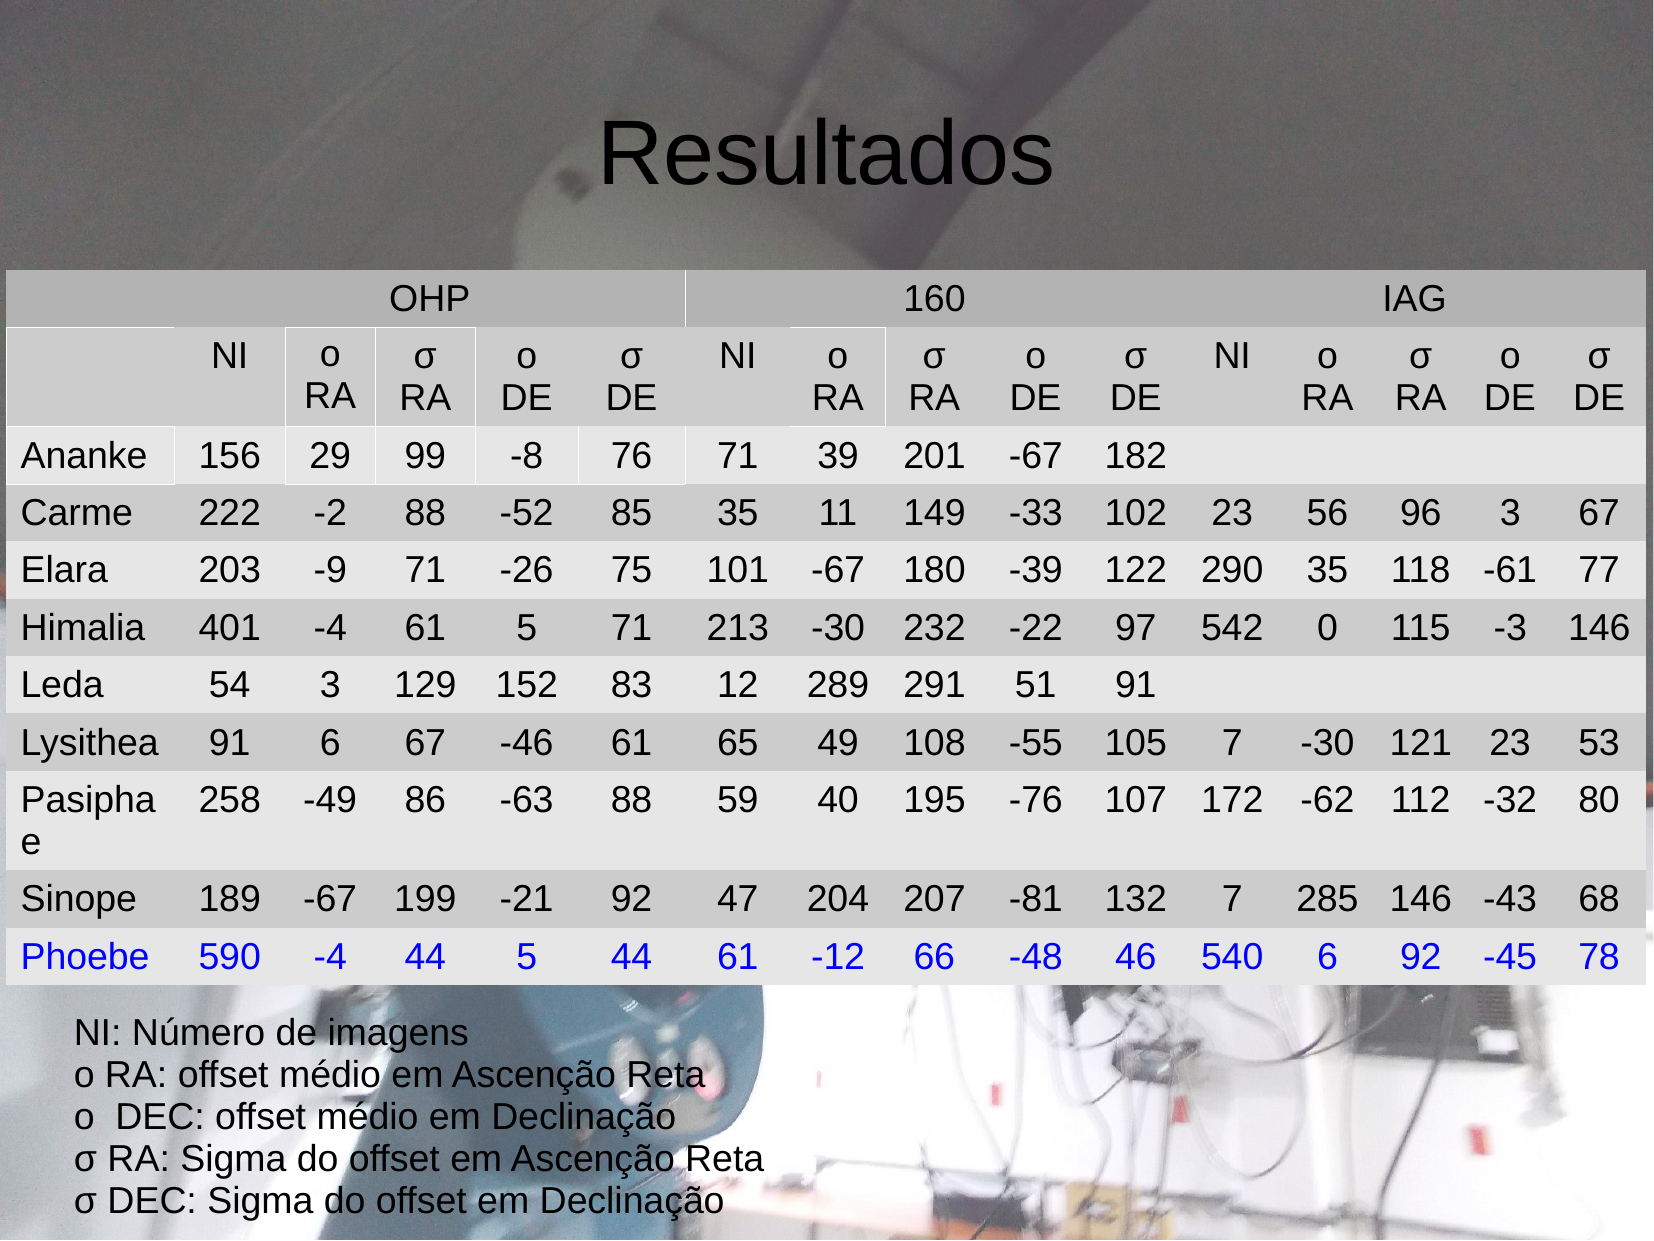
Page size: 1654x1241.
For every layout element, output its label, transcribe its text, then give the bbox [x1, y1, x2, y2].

table_cell σ DE [1088, 327, 1183, 426]
table_cell -26 [475, 541, 578, 599]
table_cell 112 [1374, 771, 1468, 870]
table_cell 401 [174, 599, 285, 656]
table_cell 91 [1088, 656, 1183, 713]
table_cell 35 [1281, 541, 1374, 599]
table_cell 204 [790, 870, 886, 928]
text_box NI: Número de imagens o RA: offset médio em Ascenção Reta o DEC: offset médio em Declinação σ RA: Sigma do offset em Ascenção Reta σ DEC: Sigma do offset em Declinação [59, 1003, 827, 1229]
table_cell 115 [1374, 599, 1468, 656]
table_cell 182 [1088, 426, 1183, 484]
table_cell 207 [886, 870, 983, 928]
table_cell 96 [1374, 484, 1468, 541]
table_cell -12 [790, 928, 886, 985]
table_cell 172 [1183, 771, 1281, 870]
table_cell σ DE [578, 327, 685, 426]
table_header IAG [1183, 270, 1646, 327]
table_cell -81 [983, 870, 1088, 928]
table_cell 61 [578, 713, 685, 771]
table_cell 47 [685, 870, 790, 928]
table_cell Sinope [6, 870, 174, 928]
table_cell 180 [886, 541, 983, 599]
table_cell 29 [286, 427, 375, 484]
table_cell NI [174, 327, 285, 426]
table_cell [1374, 656, 1468, 713]
table_cell 91 [174, 713, 285, 771]
table_cell -33 [983, 484, 1088, 541]
table_cell Pasiphae [6, 771, 174, 870]
table_cell 7 [1183, 713, 1281, 771]
table_cell NI [1183, 327, 1281, 426]
table_cell 83 [578, 656, 685, 713]
table_cell 195 [886, 771, 983, 870]
table_cell 65 [685, 713, 790, 771]
table_cell σ RA [886, 327, 983, 426]
table_cell 92 [578, 870, 685, 928]
table_cell 213 [685, 599, 790, 656]
table_cell 97 [1088, 599, 1183, 656]
table_cell Phoebe [6, 928, 174, 985]
table_cell 7 [1183, 870, 1281, 928]
table_cell 107 [1088, 771, 1183, 870]
table_cell -52 [475, 485, 578, 541]
table_cell 67 [1553, 484, 1646, 541]
table_cell -45 [1468, 928, 1553, 985]
table_cell [1468, 656, 1553, 713]
table_cell 49 [790, 713, 886, 771]
table_cell 3 [1468, 484, 1553, 541]
table_cell -9 [285, 541, 375, 599]
table_cell 542 [1183, 599, 1281, 656]
table_cell 101 [685, 541, 790, 599]
table_cell [1183, 656, 1281, 713]
table_header 160 [686, 270, 1183, 327]
table_cell -76 [983, 771, 1088, 870]
table_cell Carme [6, 485, 174, 541]
table_cell 291 [886, 656, 983, 713]
table_cell -67 [790, 541, 886, 599]
table_cell 53 [1553, 713, 1646, 771]
table_cell 92 [1374, 928, 1468, 985]
table_cell -67 [285, 870, 375, 928]
table_cell -22 [983, 599, 1088, 656]
table_cell Himalia [6, 599, 174, 656]
table_cell 152 [475, 656, 578, 713]
table_cell 222 [174, 484, 285, 541]
table_cell 44 [375, 928, 475, 985]
table_cell Elara [6, 541, 174, 599]
table_cell 71 [578, 599, 685, 656]
table_cell 59 [685, 771, 790, 870]
table_cell -8 [476, 426, 578, 484]
table_cell 540 [1183, 928, 1281, 985]
table_cell σ RA [1374, 327, 1468, 426]
table_cell 56 [1281, 484, 1374, 541]
table_cell o DE [983, 327, 1088, 426]
table_cell 285 [1281, 870, 1374, 928]
table_cell 590 [174, 928, 285, 985]
table_cell 39 [790, 427, 886, 484]
table_cell 61 [375, 599, 475, 656]
table_cell -49 [285, 771, 375, 870]
table_cell 11 [790, 484, 886, 541]
table_cell o DE [476, 327, 578, 426]
table_cell -39 [983, 541, 1088, 599]
table_cell o RA [1281, 327, 1374, 426]
table_cell 5 [475, 599, 578, 656]
table_cell 203 [174, 541, 285, 599]
table_cell σ DE [1553, 327, 1646, 426]
table_cell σ RA [376, 328, 475, 426]
table_cell -4 [285, 928, 375, 985]
table_cell o RA [286, 328, 375, 426]
table_cell 12 [685, 656, 790, 713]
table_cell -3 [1468, 599, 1553, 656]
title Resultados [82, 49, 1571, 257]
table_cell 46 [1088, 928, 1183, 985]
table_cell -30 [790, 599, 886, 656]
table_header [6, 270, 174, 327]
table_cell [7, 328, 174, 426]
table_cell 132 [1088, 870, 1183, 928]
table_cell 51 [983, 656, 1088, 713]
table_cell [1553, 426, 1646, 484]
table_cell Ananke [7, 427, 174, 484]
table_cell -2 [285, 485, 375, 541]
table_cell 6 [1281, 928, 1374, 985]
table_cell [1281, 426, 1374, 484]
table_cell 108 [886, 713, 983, 771]
picture [0, 0, 1654, 1240]
table_cell 99 [376, 427, 475, 484]
table_cell [1281, 656, 1374, 713]
table_cell 199 [375, 870, 475, 928]
table_cell 61 [685, 928, 790, 985]
table_cell -21 [475, 870, 578, 928]
table_cell 23 [1183, 484, 1281, 541]
table_cell -4 [285, 599, 375, 656]
table_cell 118 [1374, 541, 1468, 599]
table_cell -43 [1468, 870, 1553, 928]
table_cell 68 [1553, 870, 1646, 928]
table_cell Lysithea [6, 713, 174, 771]
table_cell 105 [1088, 713, 1183, 771]
table_cell 88 [578, 771, 685, 870]
table_cell 3 [285, 656, 375, 713]
table_cell 75 [578, 541, 685, 599]
table_cell -55 [983, 713, 1088, 771]
table_cell 85 [578, 485, 685, 541]
table_cell 78 [1553, 928, 1646, 985]
table_cell 40 [790, 771, 886, 870]
table_cell -32 [1468, 771, 1553, 870]
table_cell 156 [175, 426, 285, 484]
table_cell 121 [1374, 713, 1468, 771]
table_cell 44 [578, 928, 685, 985]
table_cell 201 [886, 426, 983, 484]
table_cell o DE [1468, 327, 1553, 426]
table_cell -67 [983, 426, 1088, 484]
table_cell 0 [1281, 599, 1374, 656]
table_cell 129 [375, 656, 475, 713]
table_cell 232 [886, 599, 983, 656]
table_cell 23 [1468, 713, 1553, 771]
table_cell 54 [174, 656, 285, 713]
table_cell [1374, 426, 1468, 484]
table_cell 66 [886, 928, 983, 985]
table_cell 122 [1088, 541, 1183, 599]
table_cell 290 [1183, 541, 1281, 599]
table_cell 146 [1374, 870, 1468, 928]
table_cell 146 [1553, 599, 1646, 656]
table_cell -46 [475, 713, 578, 771]
table_cell -30 [1281, 713, 1374, 771]
table_cell 67 [375, 713, 475, 771]
table_cell [1553, 656, 1646, 713]
table_cell -63 [475, 771, 578, 870]
table_cell 77 [1553, 541, 1646, 599]
table_cell 189 [174, 870, 285, 928]
table_cell [1183, 426, 1281, 484]
table_cell 102 [1088, 484, 1183, 541]
table_cell 71 [375, 541, 475, 599]
table_cell 71 [686, 426, 790, 484]
table_cell 88 [375, 485, 475, 541]
table_cell -62 [1281, 771, 1374, 870]
table_cell 80 [1553, 771, 1646, 870]
table_cell 86 [375, 771, 475, 870]
table_cell -48 [983, 928, 1088, 985]
table_cell 149 [886, 484, 983, 541]
table_cell 76 [579, 426, 685, 484]
table_cell 289 [790, 656, 886, 713]
table_header OHP [174, 270, 685, 327]
table_cell o RA [790, 328, 885, 426]
table_cell Leda [6, 656, 174, 713]
table_cell 258 [174, 771, 285, 870]
table_cell 35 [685, 484, 790, 541]
table_cell 6 [285, 713, 375, 771]
table_cell 5 [475, 928, 578, 985]
table_cell [1468, 426, 1553, 484]
table_cell NI [685, 327, 790, 426]
table_cell -61 [1468, 541, 1553, 599]
